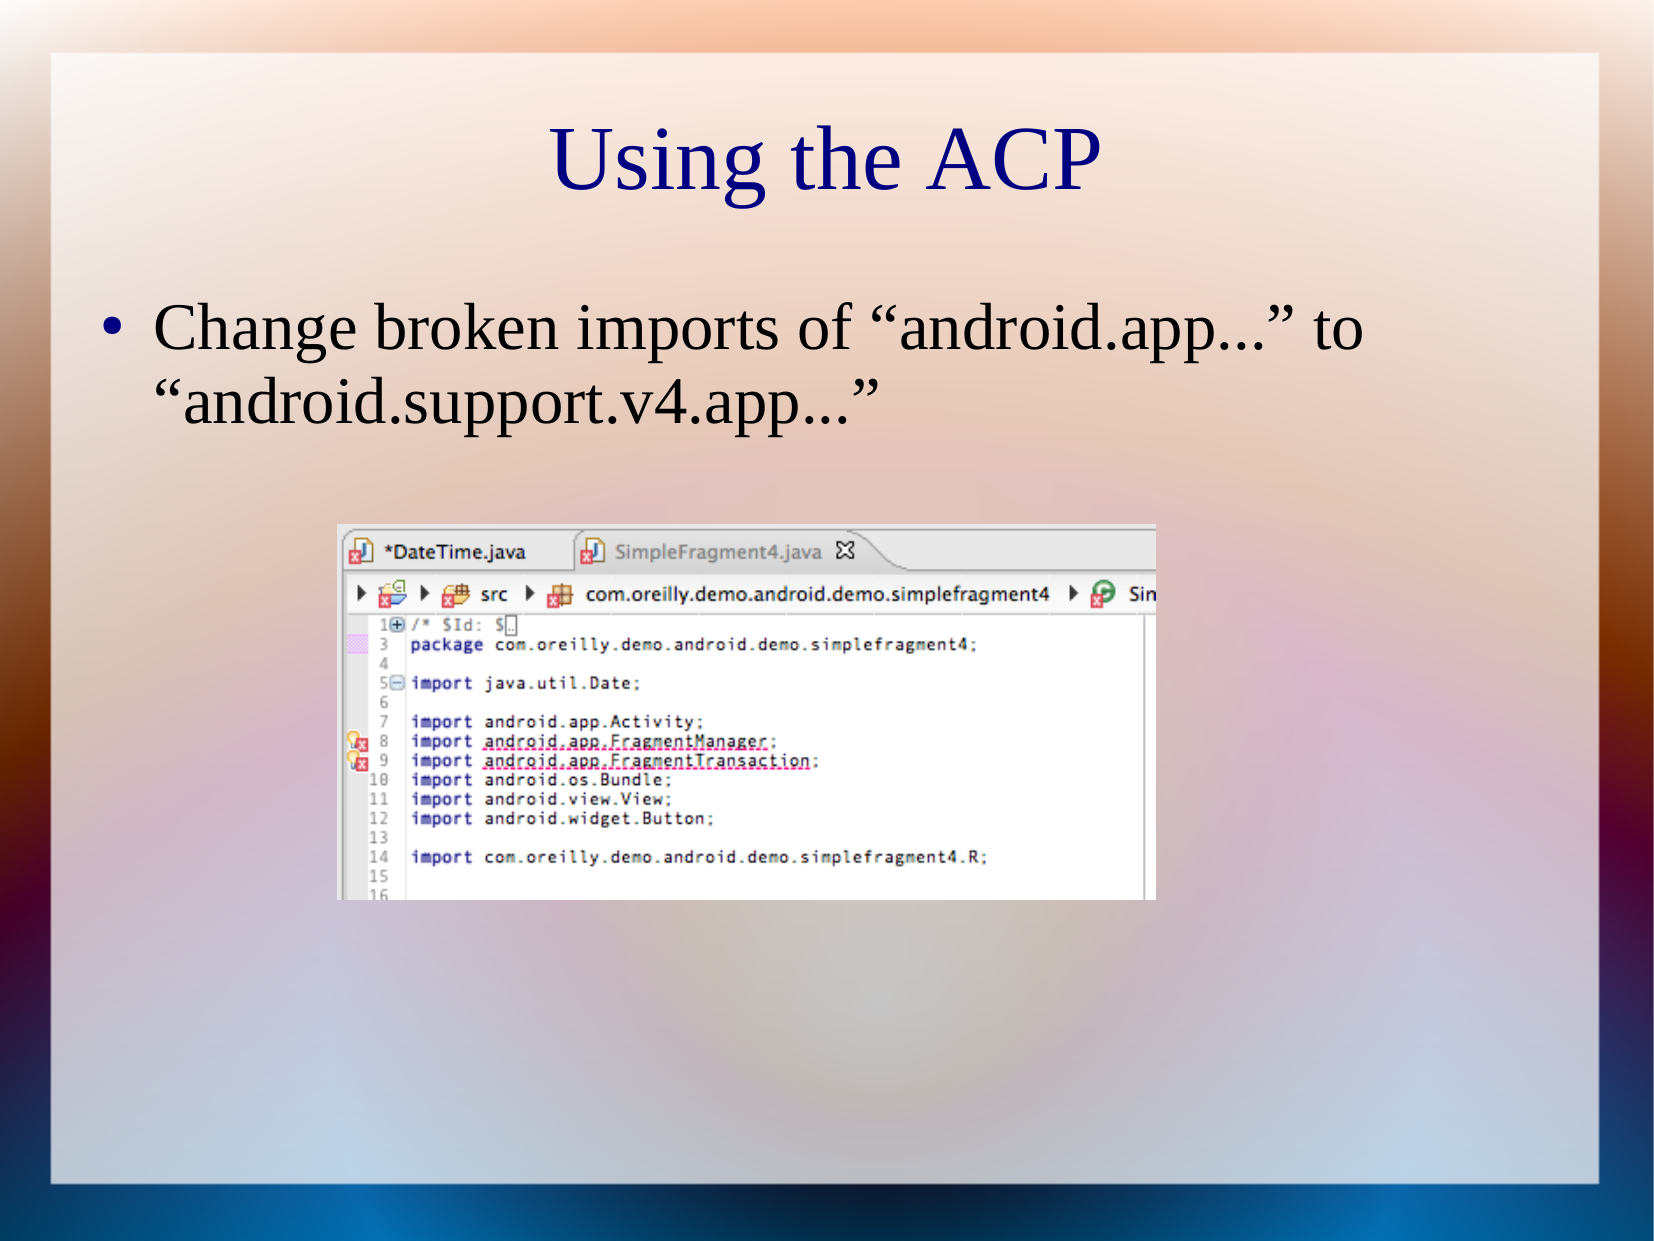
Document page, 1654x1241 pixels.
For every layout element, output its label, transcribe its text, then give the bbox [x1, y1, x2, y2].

picture [0, 0, 1654, 1241]
list Change broken imports of “android.app...” to “android.support.v4.app...” [82, 290, 1571, 1034]
title Using the ACP [82, 55, 1571, 263]
